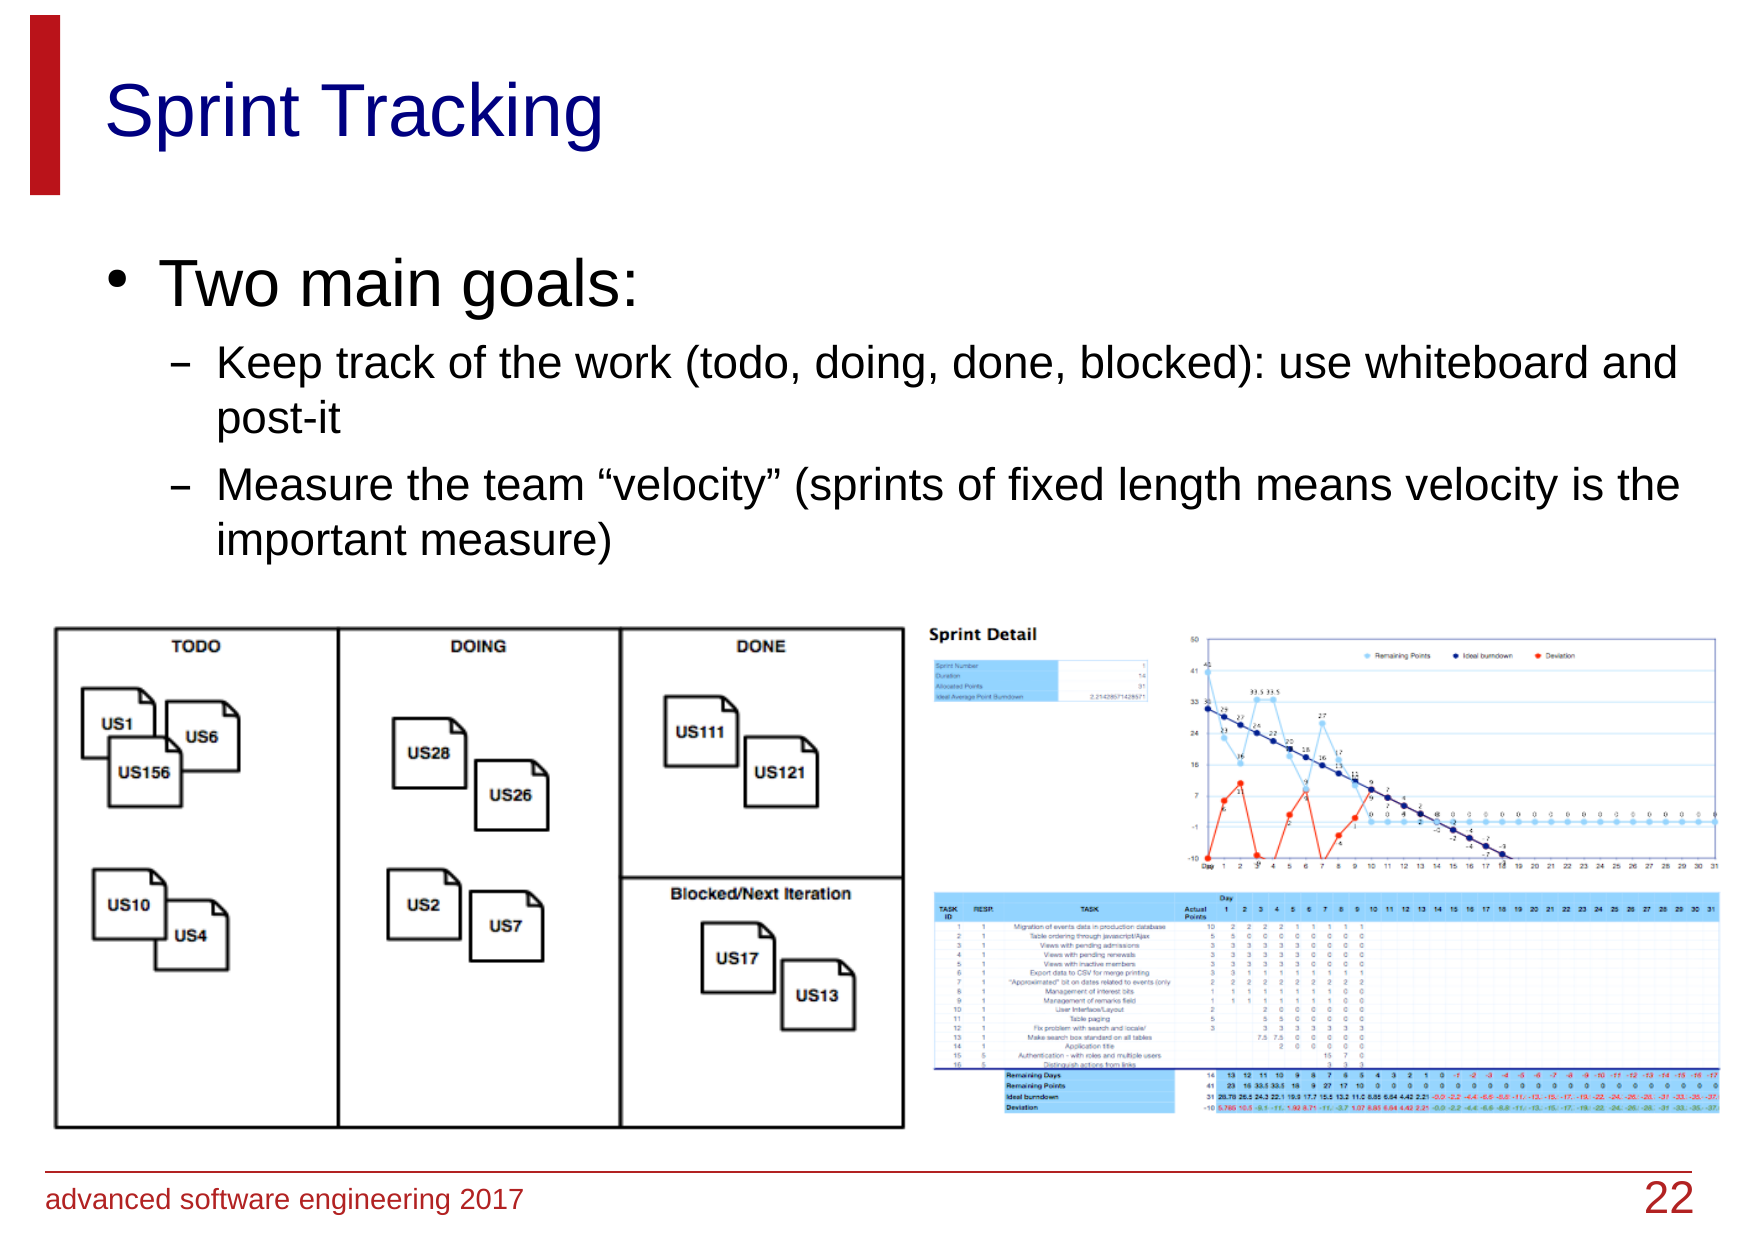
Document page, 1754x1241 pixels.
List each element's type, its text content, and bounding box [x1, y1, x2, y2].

title Sprint Tracking [90, 17, 1696, 196]
picture [52, 625, 907, 1131]
list Two main goals: Keep track of the work (todo, doing, done, blocked): use whiteboard and post-it Measure the team “velocity” (sprints of fixed length means velocity is the important measure) [87, 240, 1696, 1130]
picture [928, 625, 1727, 1118]
